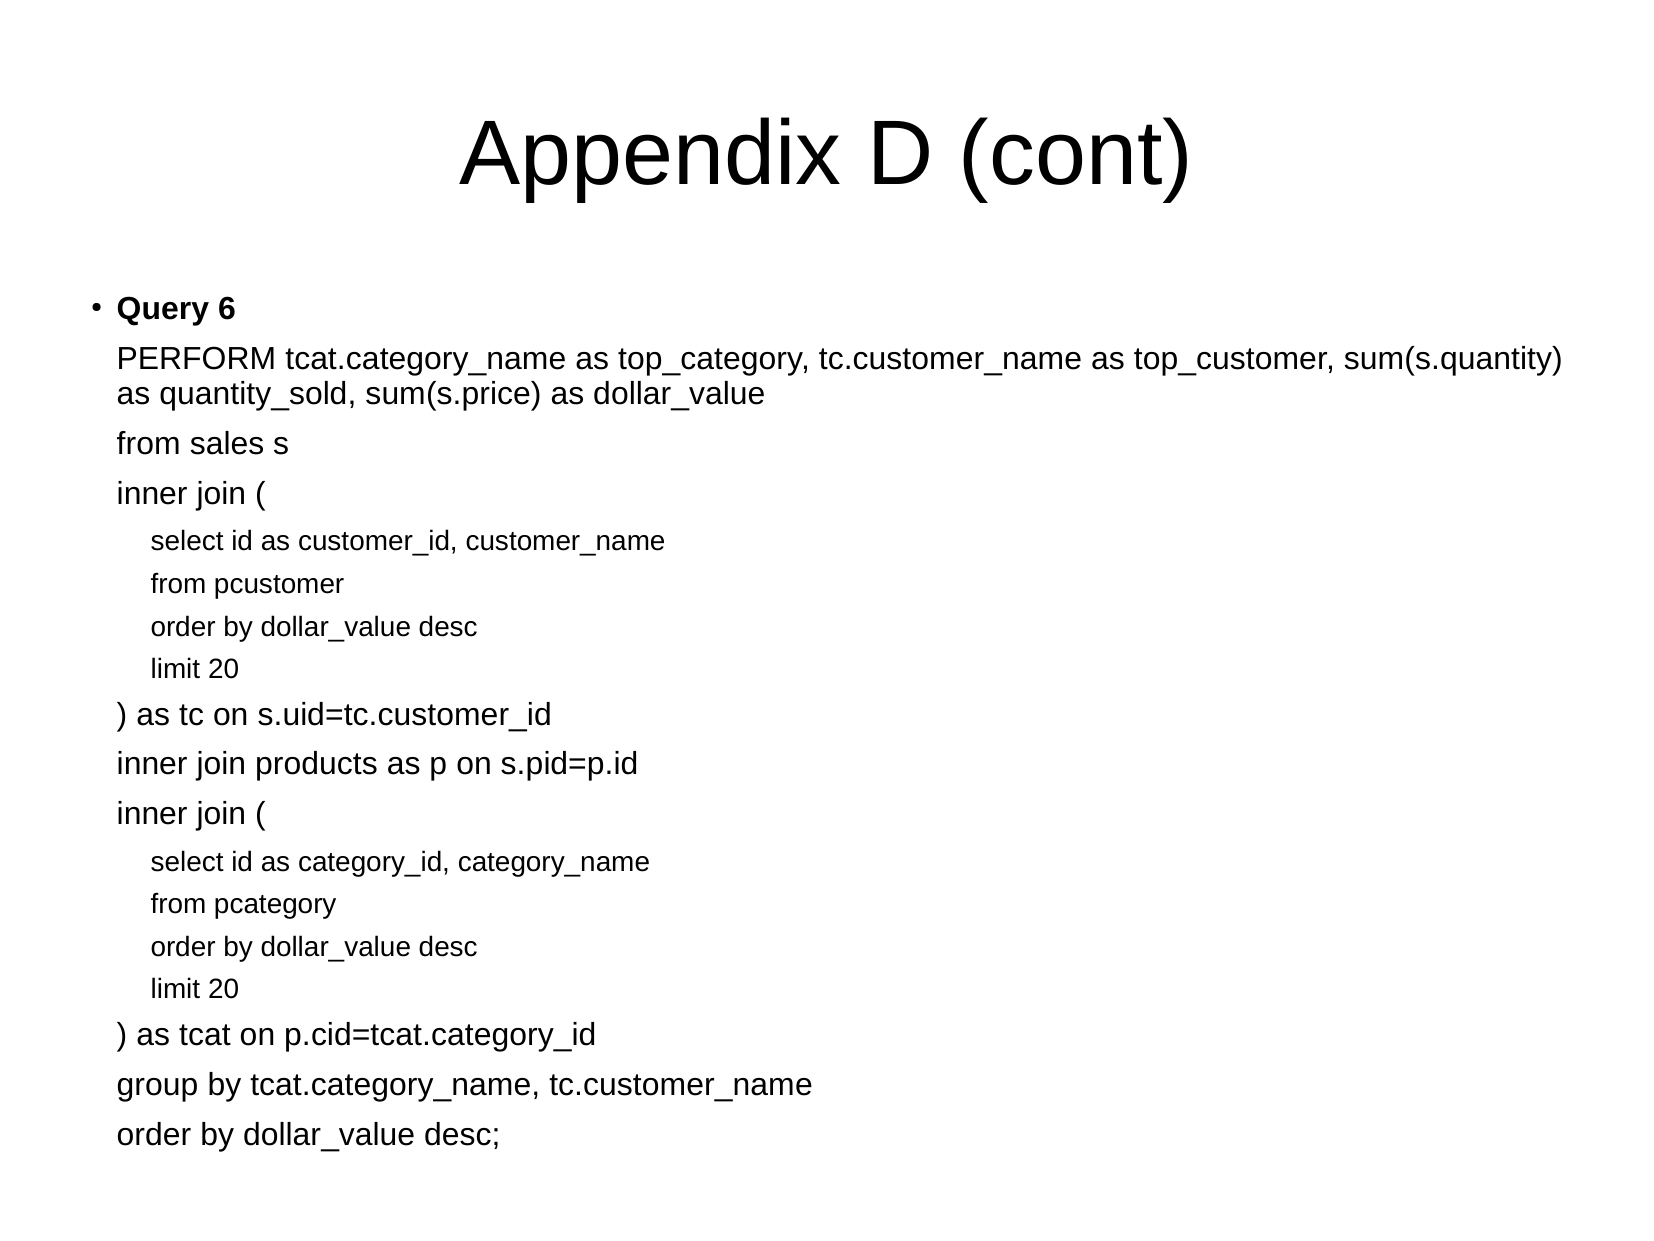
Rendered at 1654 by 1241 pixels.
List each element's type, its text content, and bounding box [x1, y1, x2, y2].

list Query 6 PERFORM tcat.category_name as top_category, tc.customer_name as top_customer, sum(s.quantity) as quantity_sold, sum(s.price) as dollar_value from sales s inner join ( select id as customer_id, customer_name from pcustomer order by dollar_value desc limit 20 ) as tc on s.uid=tc.customer_id inner join products as p on s.pid=p.id inner join ( select id as category_id, category_name from pcategory order by dollar_value desc limit 20 ) as tcat on p.cid=tcat.category_id group by tcat.category_name, tc.customer_name order by dollar_value desc; [82, 290, 1571, 1156]
title Appendix D (cont) [82, 49, 1571, 257]
